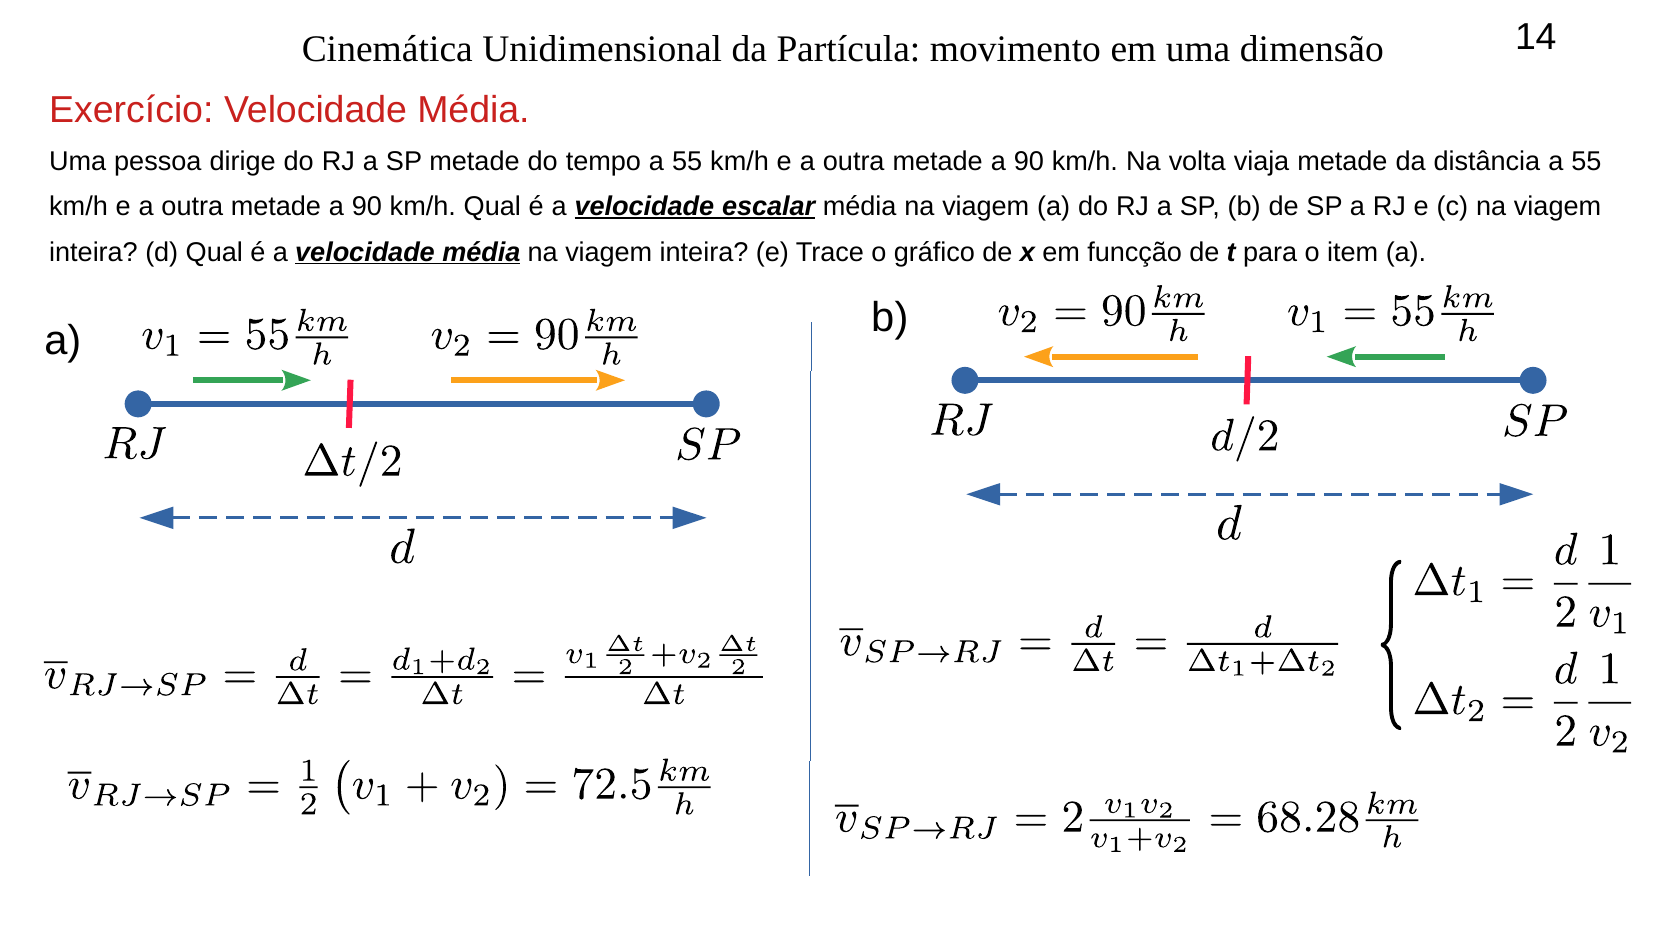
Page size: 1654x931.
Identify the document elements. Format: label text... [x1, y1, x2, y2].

text_box b) [856, 286, 924, 351]
picture [1502, 403, 1568, 437]
picture [675, 427, 741, 461]
picture [839, 615, 1339, 676]
picture [42, 632, 765, 707]
picture [300, 439, 402, 489]
picture [1285, 283, 1496, 343]
picture [929, 403, 994, 436]
picture [834, 791, 1419, 852]
text_box a) [29, 309, 97, 374]
text_box <number> [1500, 7, 1654, 78]
text_box Exercício: Velocidade Média. Uma pessoa dirige do RJ a SP metade do tempo a 55 km/h e a outra metade a 90 km/h. Na volta viaja metade da distância a 55 km/h e a outra metade a 90 km/h. Qual é a velocidade escalar média na viagem (a) do RJ a SP, (b) de SP a RJ e (c) na viagem inteira? (d) Qual é a velocidade média na viagem inteira? (e) Trace o gráfico de x em funcção de t para o item (a). [34, 81, 1616, 275]
picture [1216, 504, 1242, 540]
picture [428, 307, 640, 367]
picture [389, 528, 415, 564]
picture [139, 307, 350, 367]
picture [1210, 416, 1278, 462]
picture [995, 283, 1207, 343]
picture [102, 427, 167, 460]
text_box Cinemática Unidimensional da Partícula: movimento em uma dimensão [287, 0, 1401, 78]
picture [1412, 532, 1632, 753]
picture [65, 756, 713, 817]
picture [1374, 553, 1404, 737]
